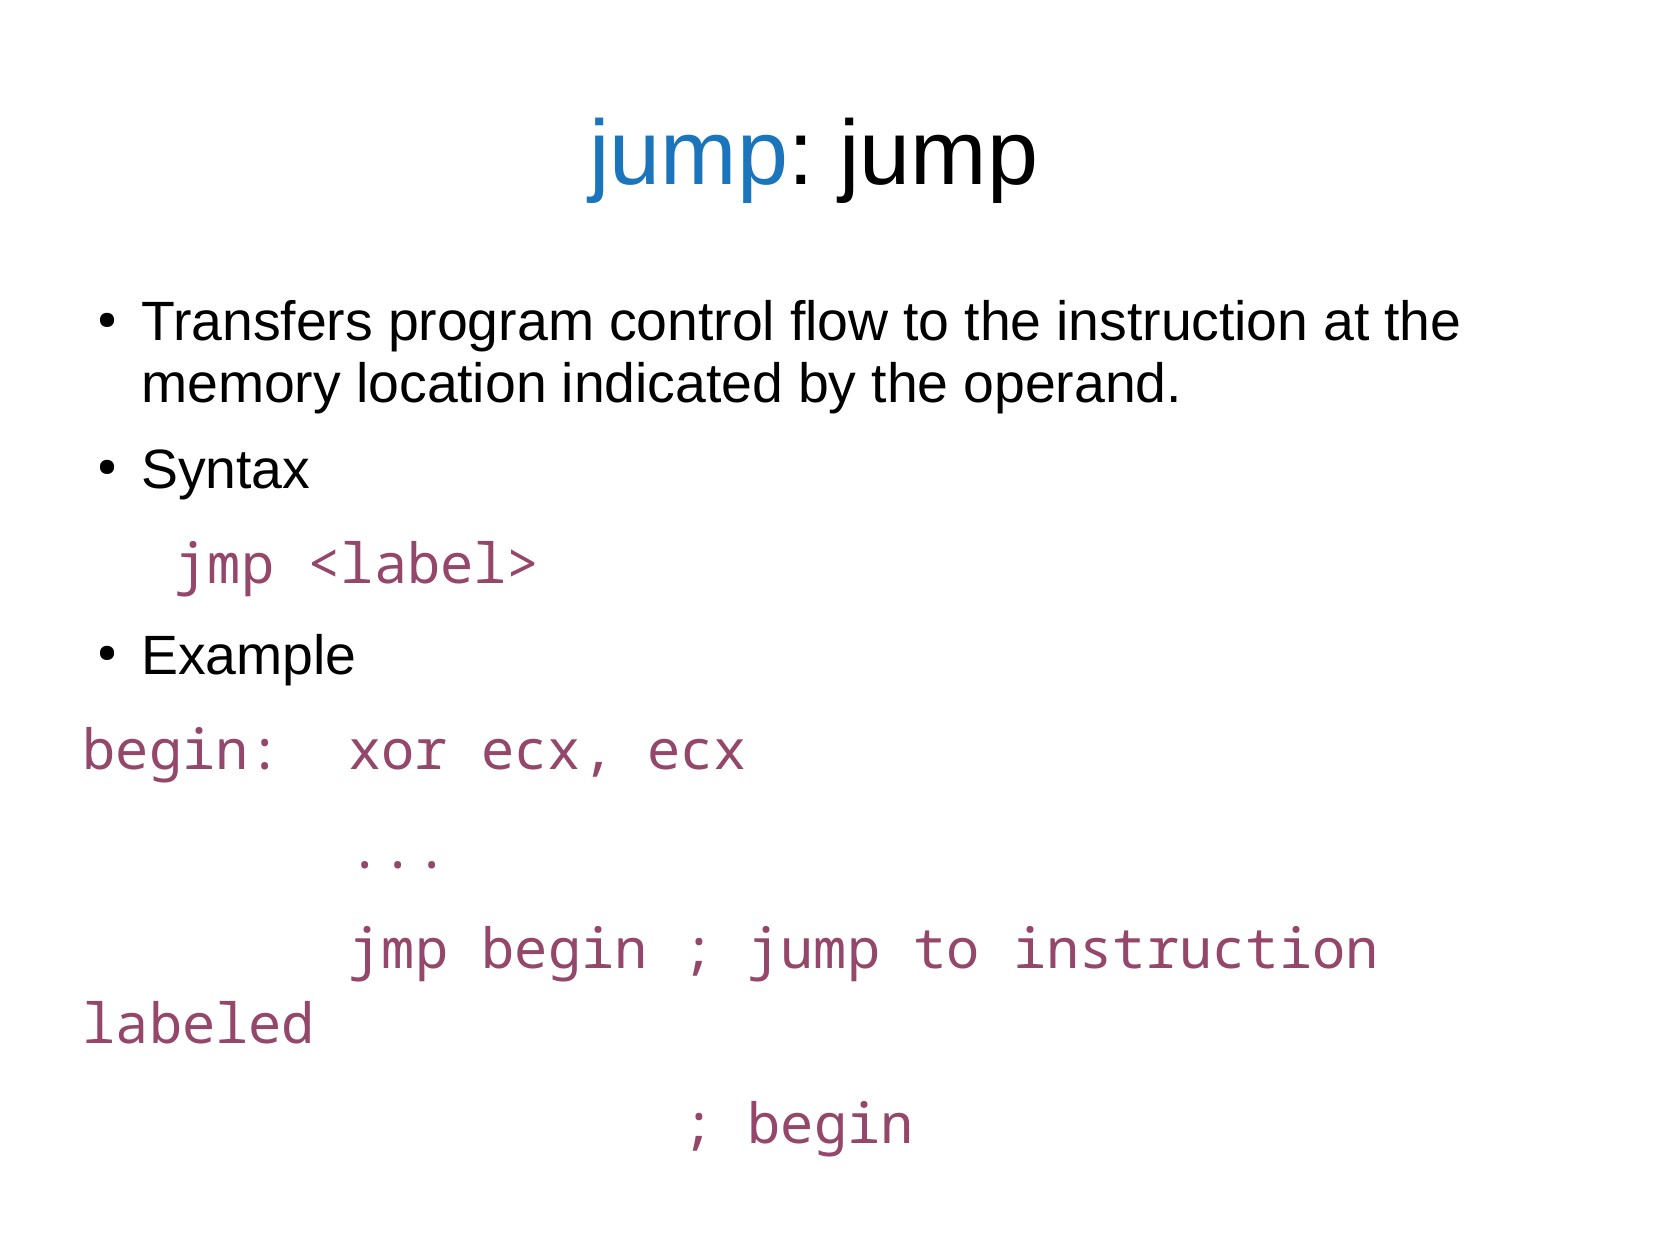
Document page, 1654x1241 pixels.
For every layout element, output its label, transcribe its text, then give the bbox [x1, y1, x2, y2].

list Transfers program control flow to the instruction at the memory location indicated by the operand. Syntax jmp <label> Example begin: xor ecx, ecx ... jmp begin ; jump to instruction labeled ; begin [82, 290, 1571, 1163]
title jump: jump [82, 49, 1571, 257]
